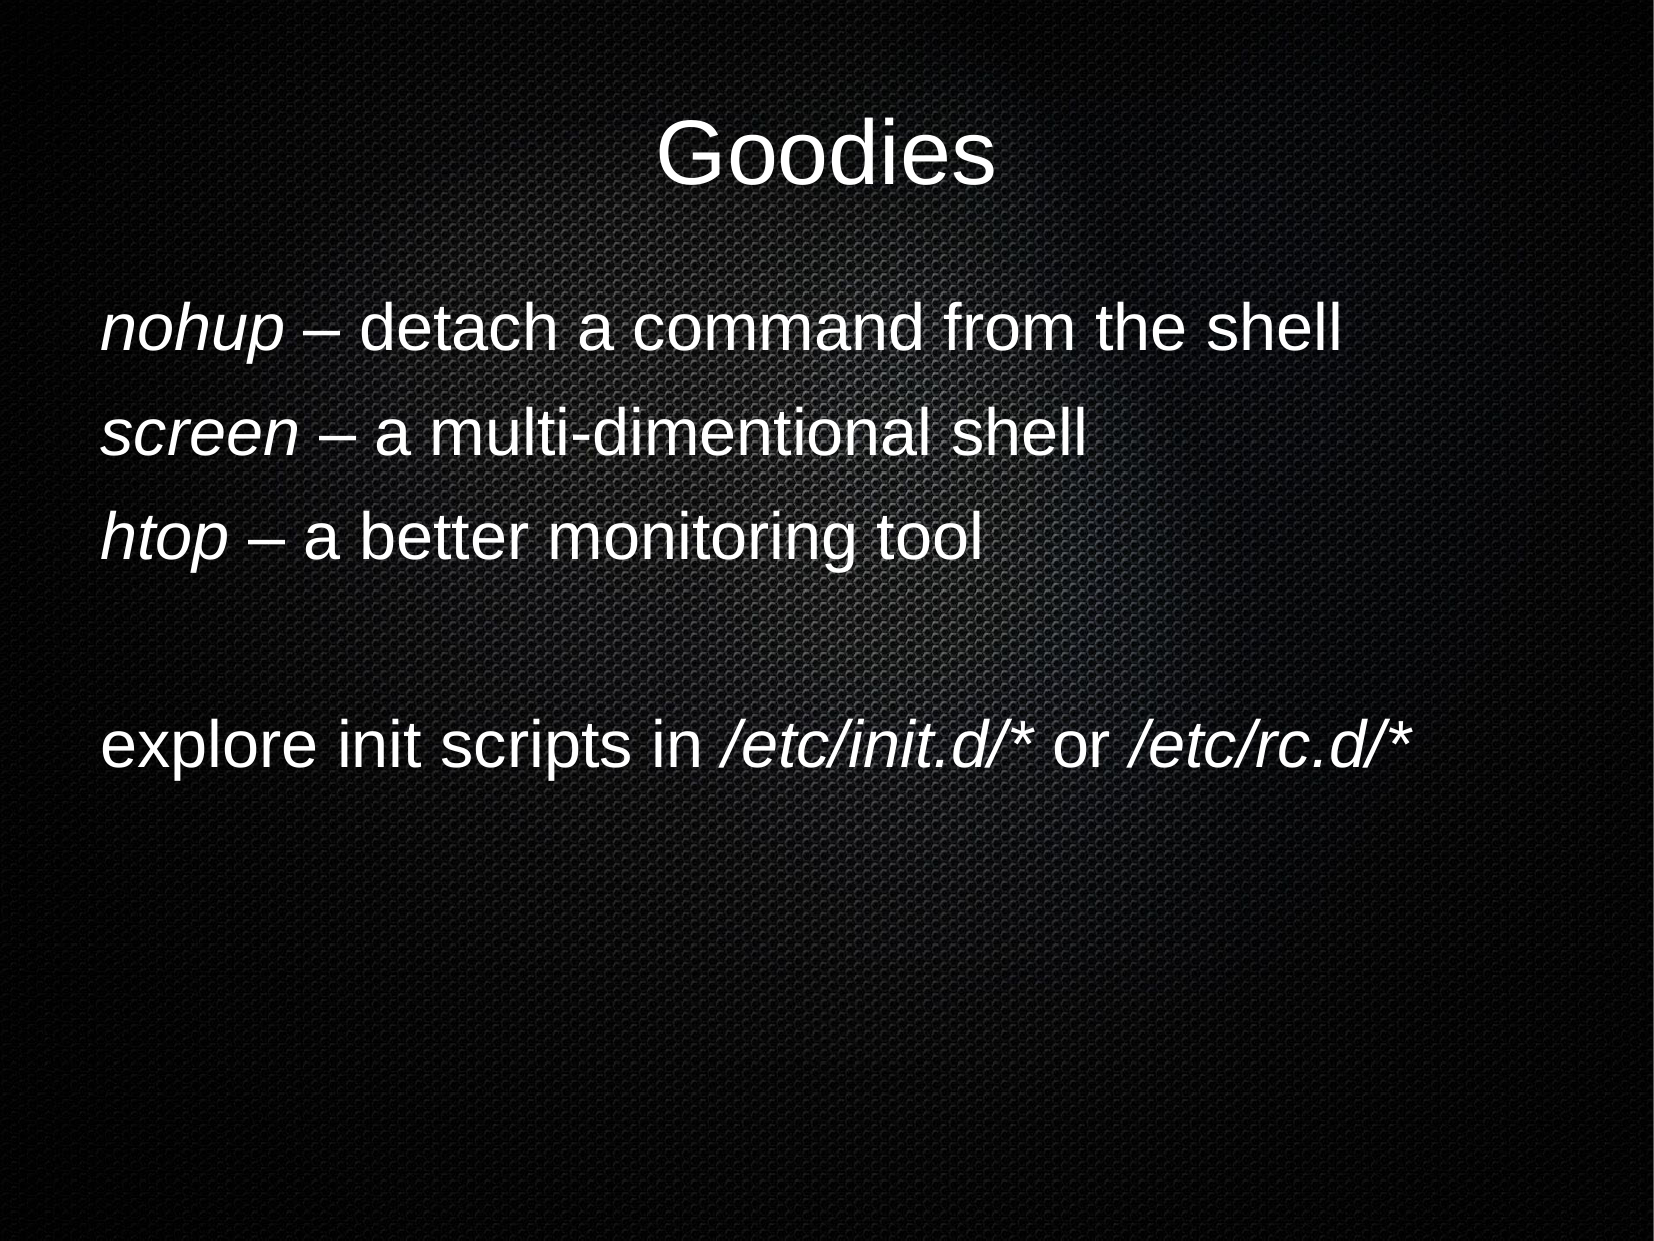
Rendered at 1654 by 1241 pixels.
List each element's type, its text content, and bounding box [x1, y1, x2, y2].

picture [0, 0, 1654, 1241]
title Goodies [82, 49, 1571, 257]
list nohup – detach a command from the shell screen – a multi-dimentional shell htop – a better monitoring tool explore init scripts in /etc/init.d/* or /etc/rc.d/* [82, 290, 1571, 1010]
